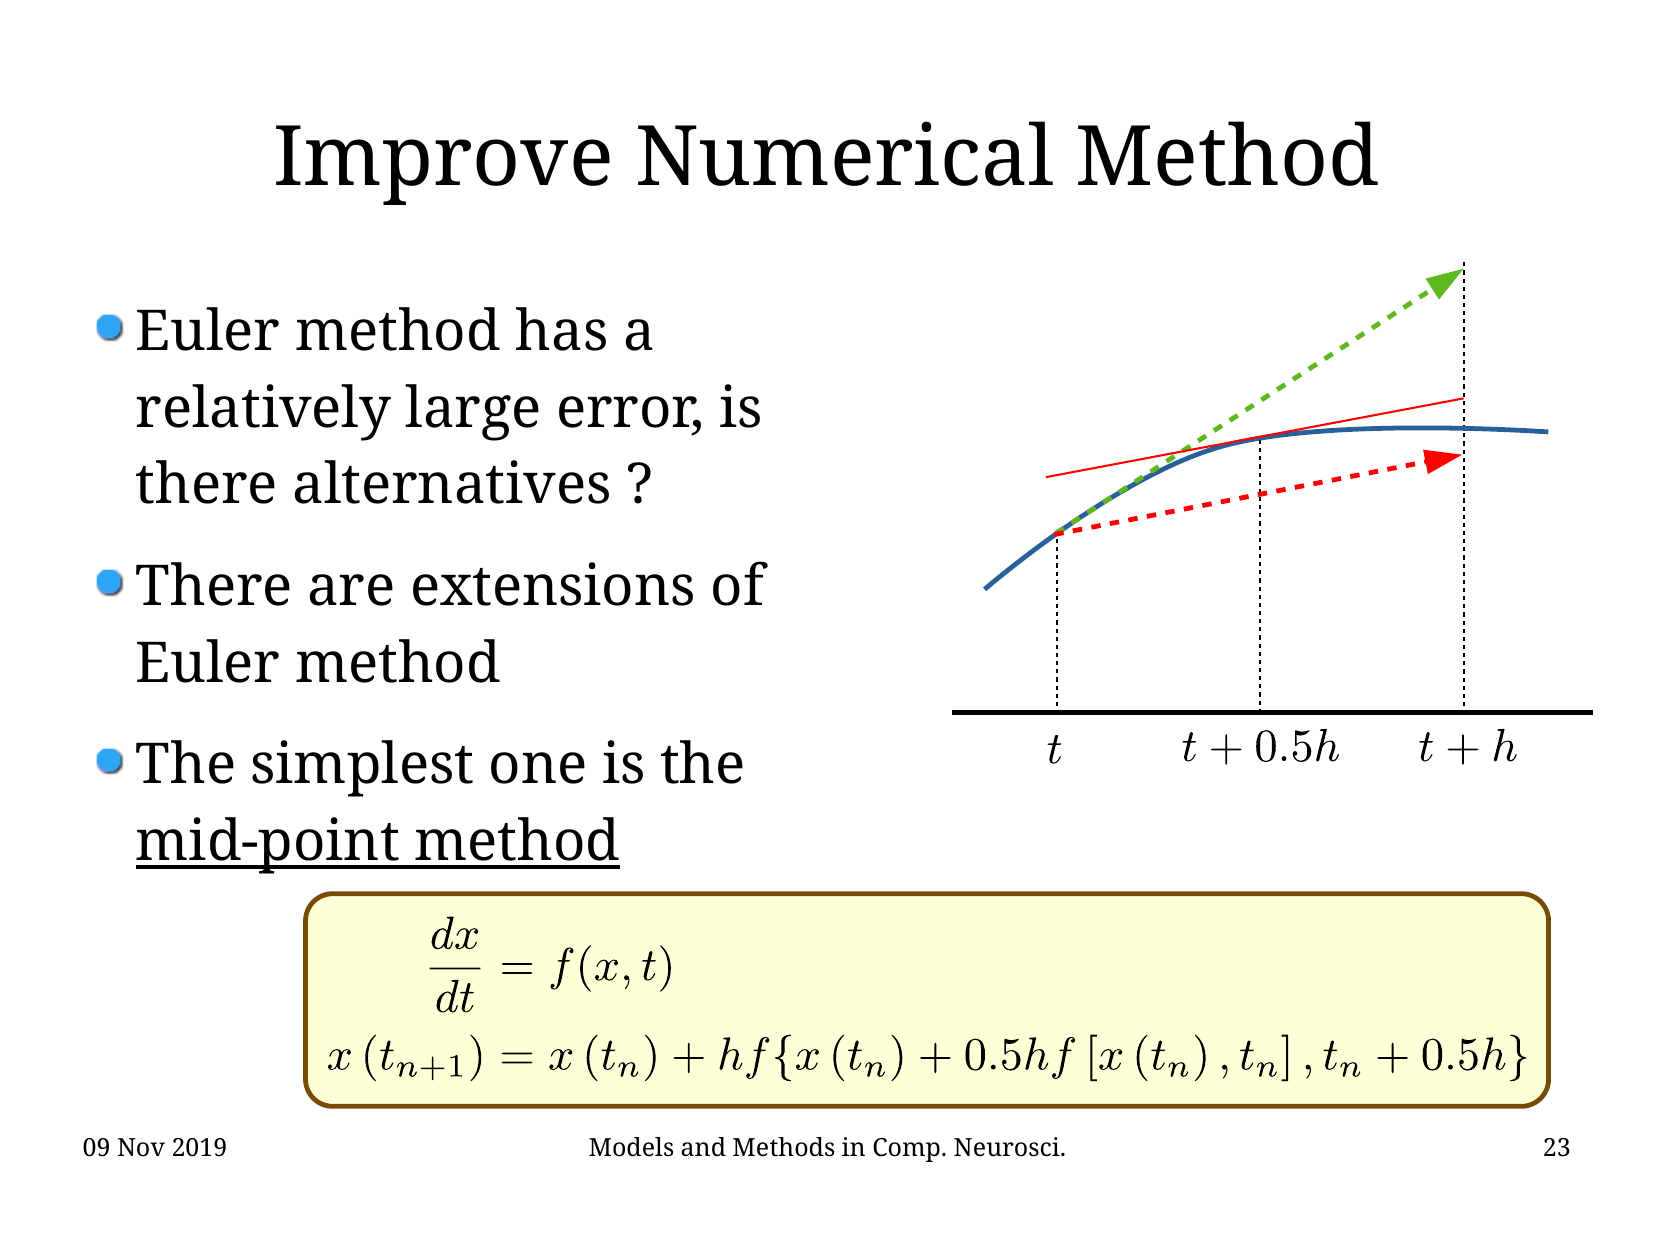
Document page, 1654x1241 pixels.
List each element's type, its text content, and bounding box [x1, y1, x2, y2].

list Euler method has a relatively large error, is there alternatives ? There are extensions of Euler method The simplest one is the mid-point method [82, 290, 783, 885]
picture [1181, 728, 1341, 765]
picture [326, 916, 1530, 1082]
text_box [305, 893, 1549, 1107]
picture [1417, 728, 1518, 765]
picture [1046, 735, 1063, 764]
title Improve Numerical Method [82, 49, 1571, 257]
